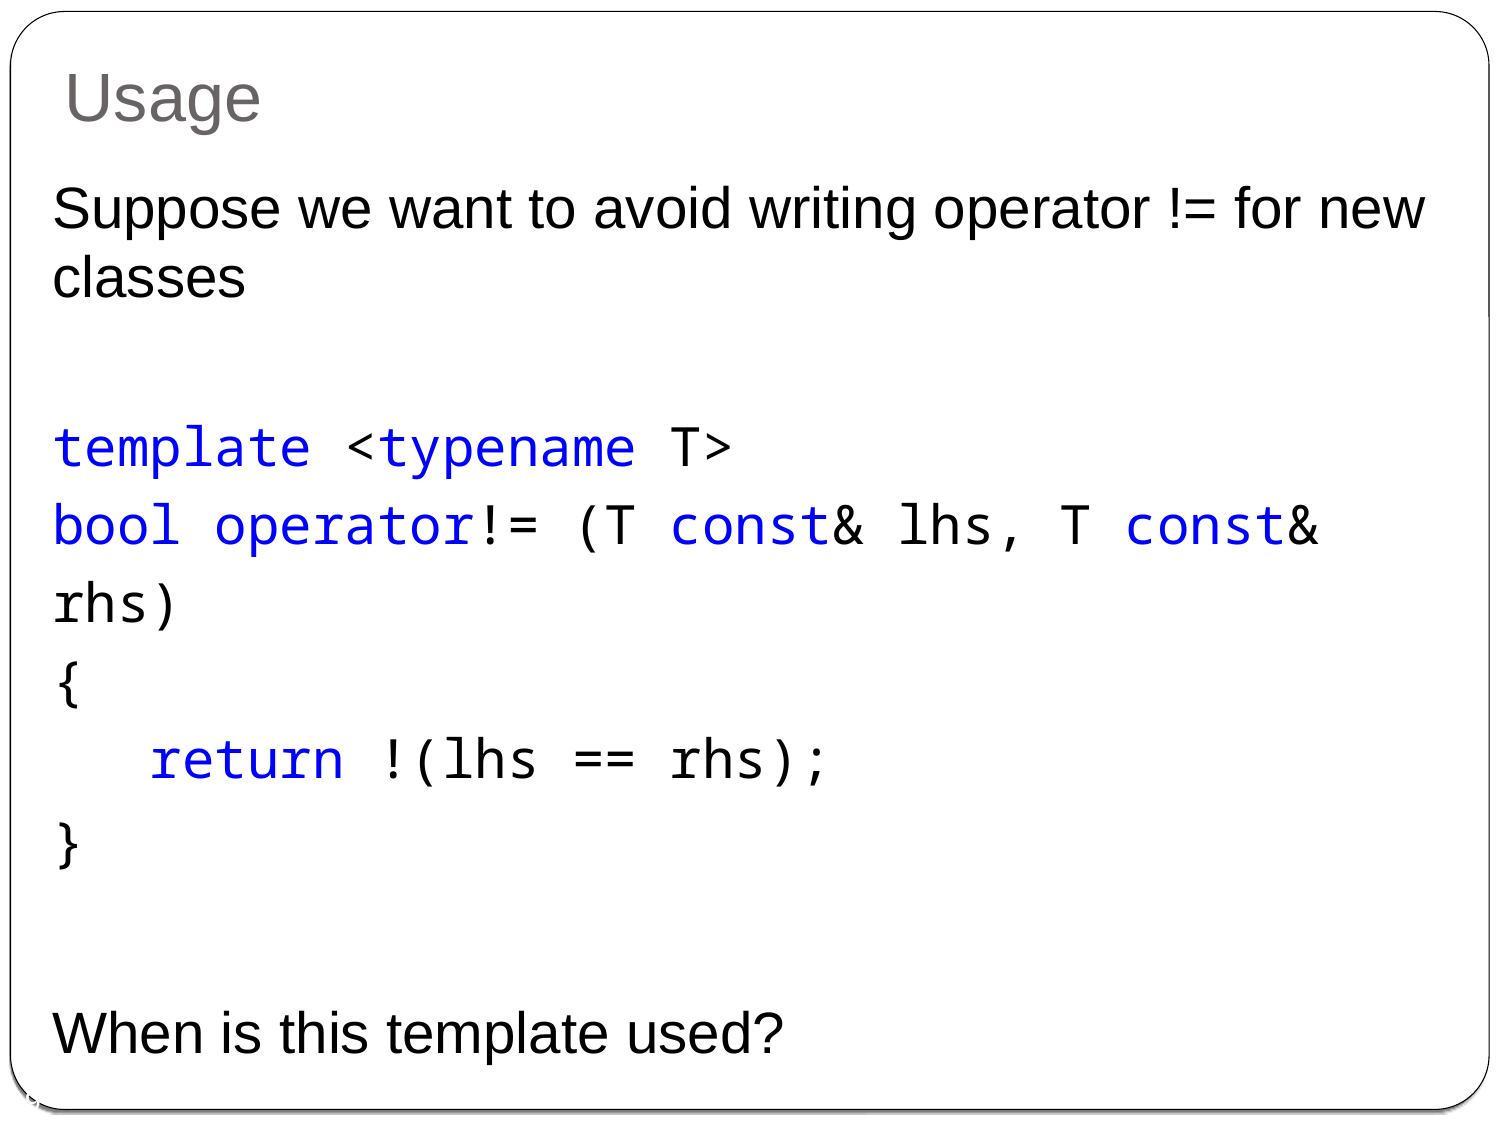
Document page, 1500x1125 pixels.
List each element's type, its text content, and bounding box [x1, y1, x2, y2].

list Suppose we want to avoid writing operator != for new classes template <typename T> bool operator!= (T const& lhs, T const& rhs) { return !(lhs == rhs); } When is this template used? [37, 162, 1463, 1088]
title Usage [50, 45, 1450, 150]
slide_number <number> [0, 1074, 50, 1125]
